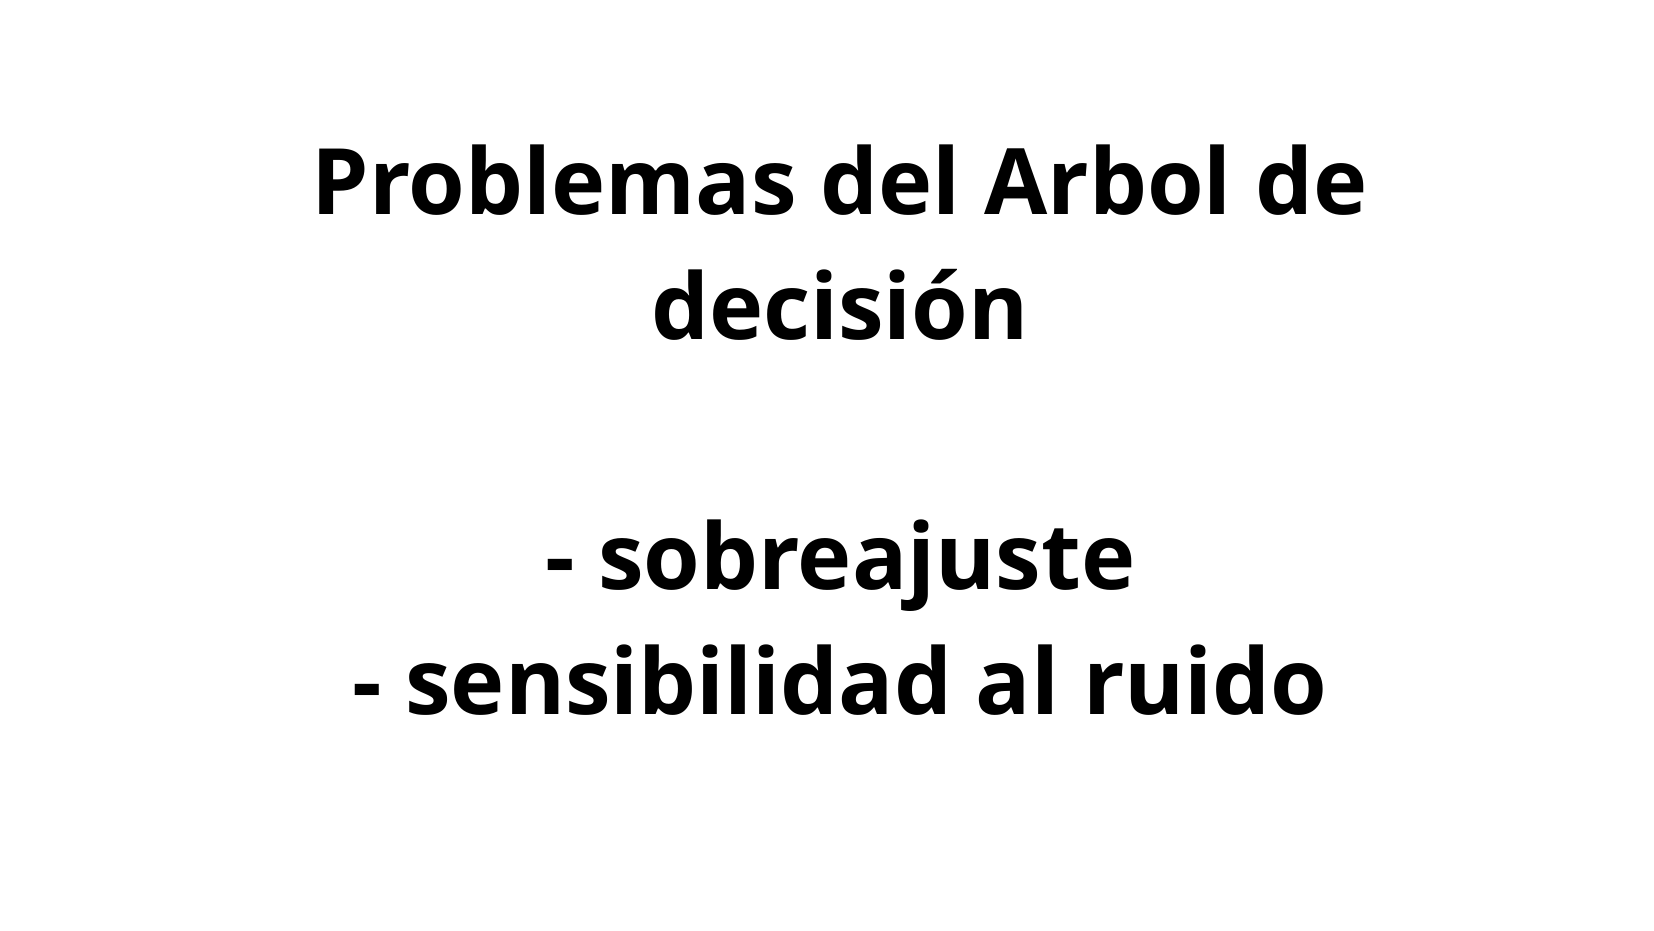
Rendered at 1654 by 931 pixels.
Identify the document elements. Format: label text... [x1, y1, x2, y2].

text_box Problemas del Arbol de decisión - sobreajuste - sensibilidad al ruido [149, 109, 1531, 565]
